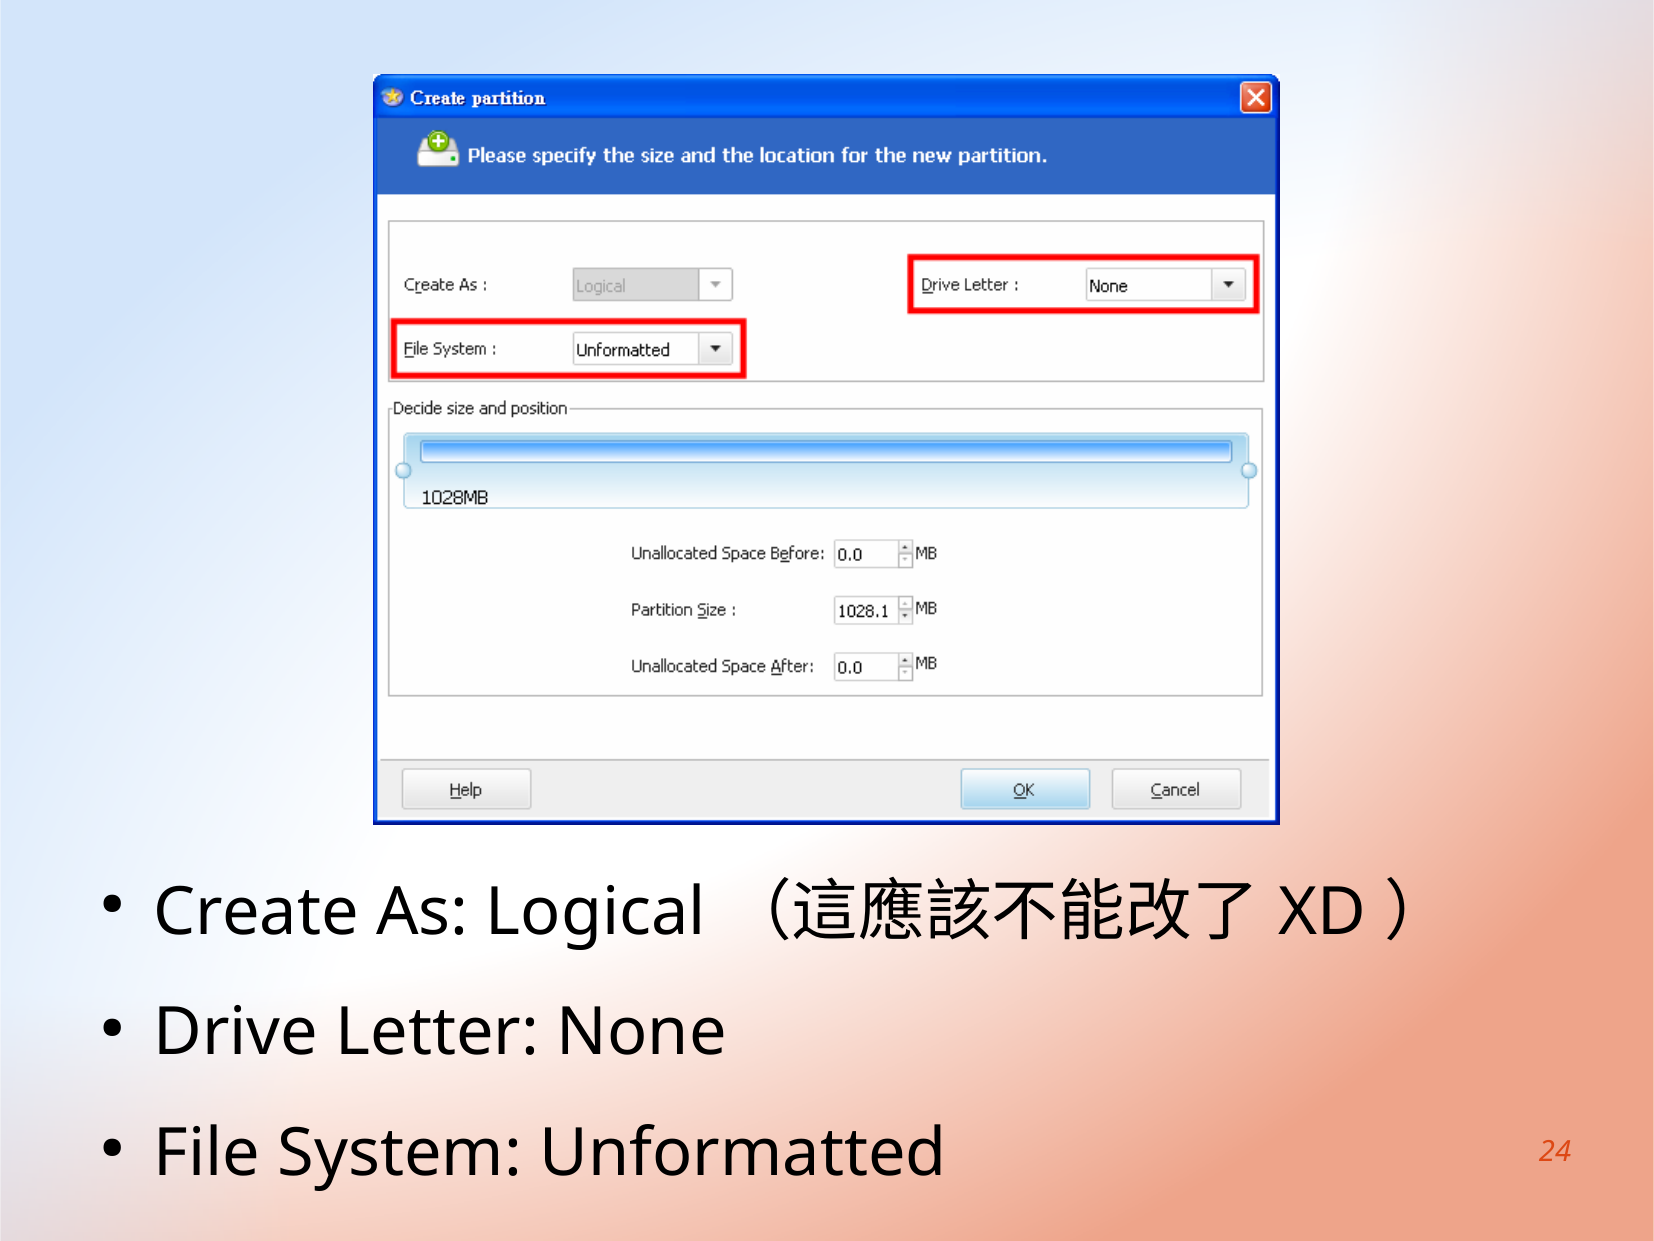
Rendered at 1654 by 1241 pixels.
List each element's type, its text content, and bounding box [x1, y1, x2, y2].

picture [0, 0, 1654, 1241]
list Create As: Logical（這應該不能改了XD） Drive Letter: None File System: Unformatted [82, 857, 1571, 1201]
